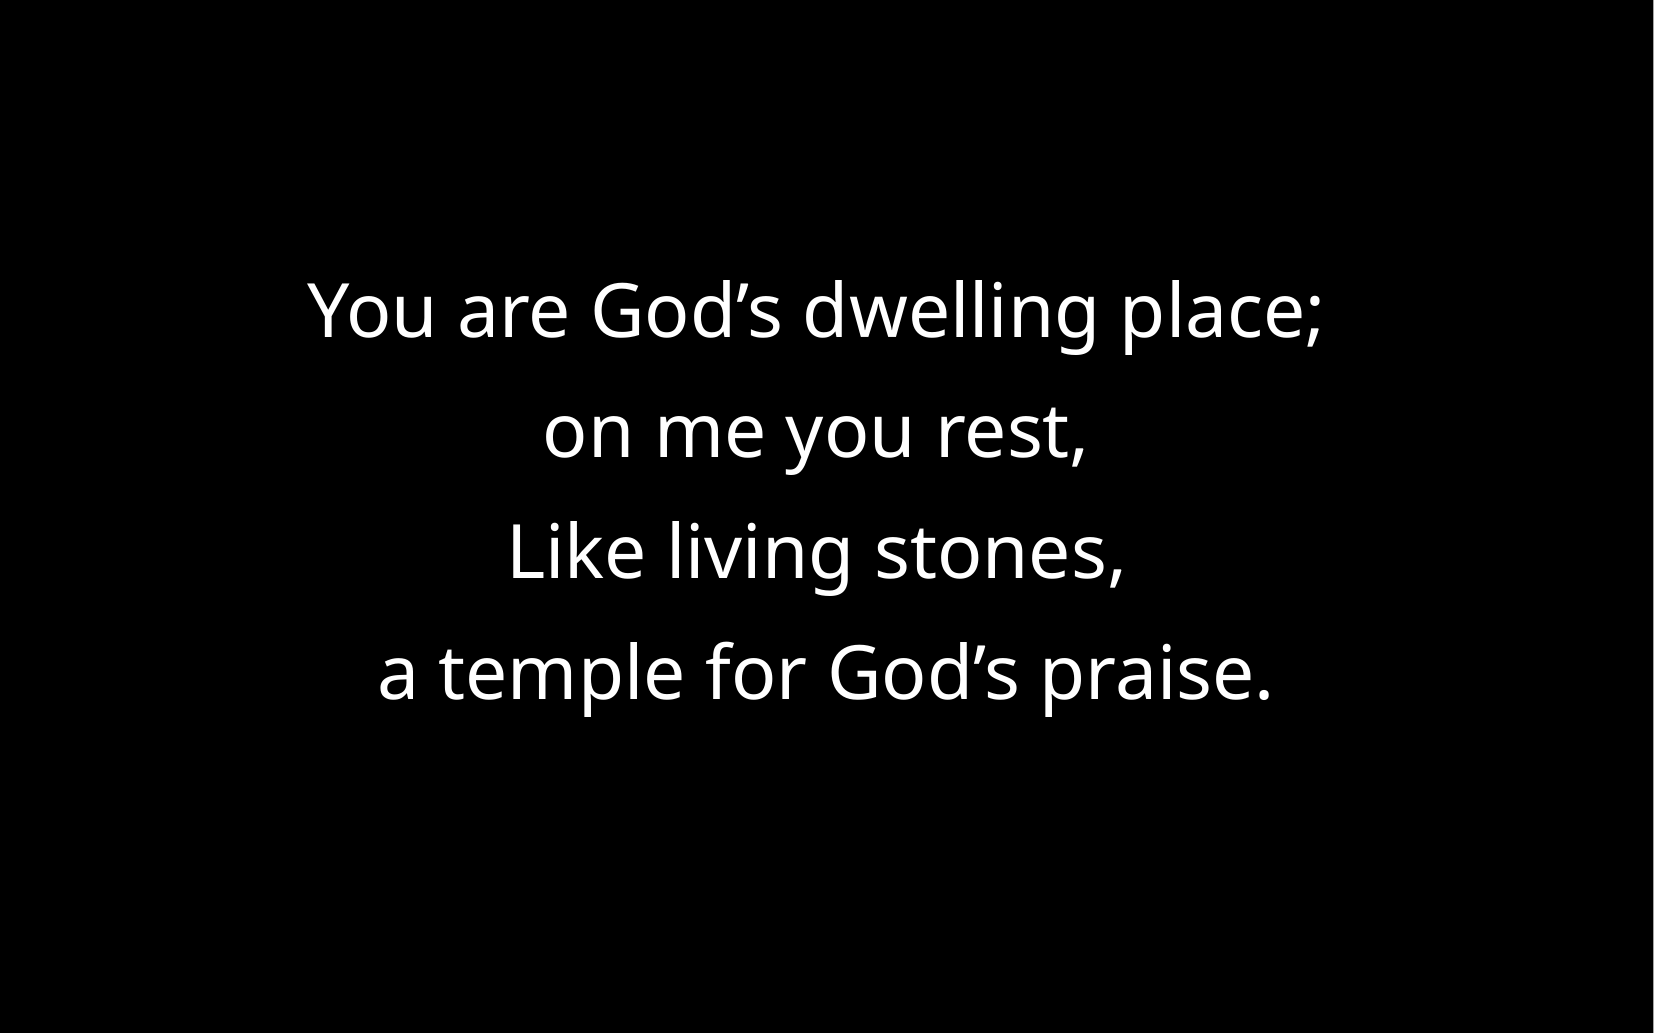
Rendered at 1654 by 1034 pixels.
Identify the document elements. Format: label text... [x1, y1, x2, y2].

list You are God’s dwelling place; on me you rest, Like living stones, a temple for God’s praise. [0, 255, 1653, 855]
